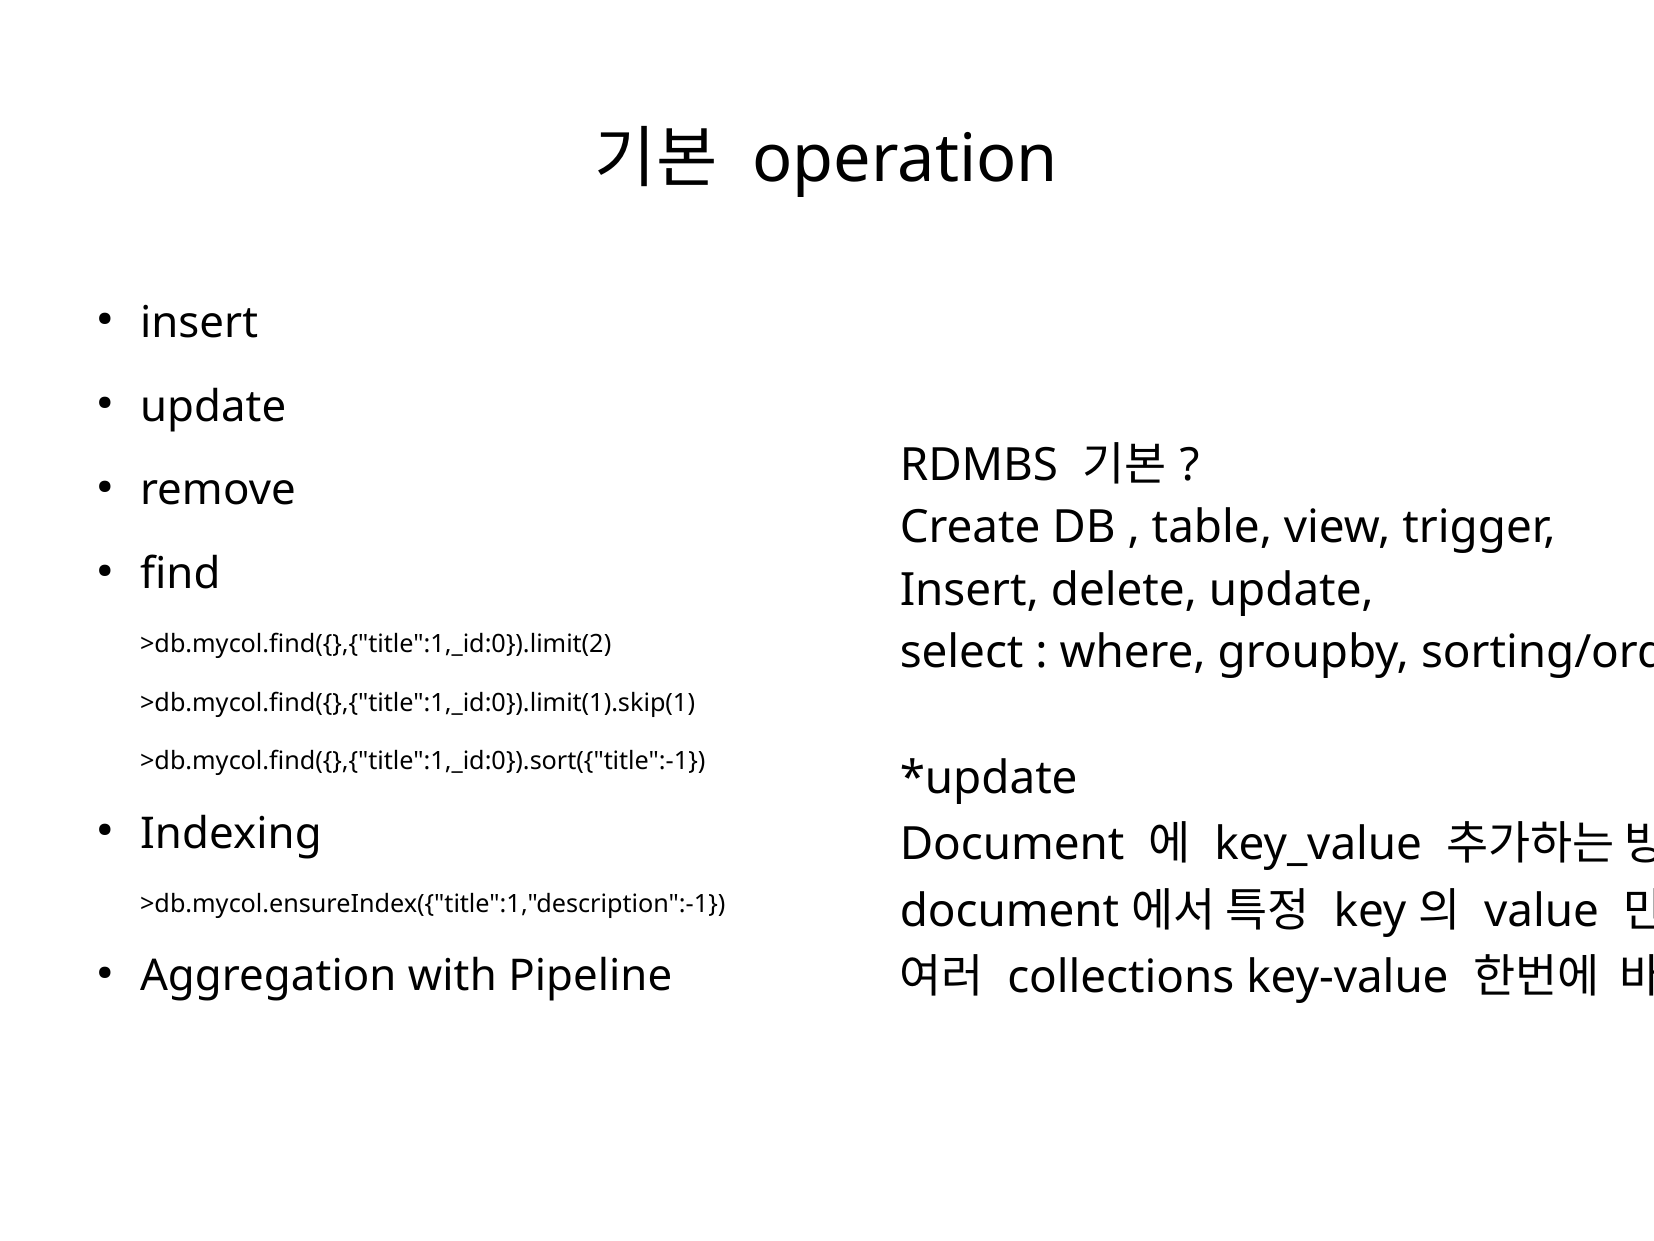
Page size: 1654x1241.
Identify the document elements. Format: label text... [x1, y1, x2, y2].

list insert update remove find >db.mycol.find({},{"title":1,_id:0}).limit(2) >db.mycol.find({},{"title":1,_id:0}).limit(1).skip(1) >db.mycol.find({},{"title":1,_id:0}).sort({"title":-1}) Indexing >db.mycol.ensureIndex({"title":1,"description":-1}) Aggregation with Pipeline [82, 290, 809, 1010]
text_box RDMBS 기본? Create DB , table, view, trigger, Insert, delete, update, select : where, groupby, sorting/ordering *update Document 에 key_value 추가하는 방법 document에서 특정 key의 value 만 바꾸고 싶을때는? 여러 collections key-value 한번에 바꾸고 싶을때는? [885, 420, 1654, 983]
title 기본 operation [82, 49, 1571, 257]
